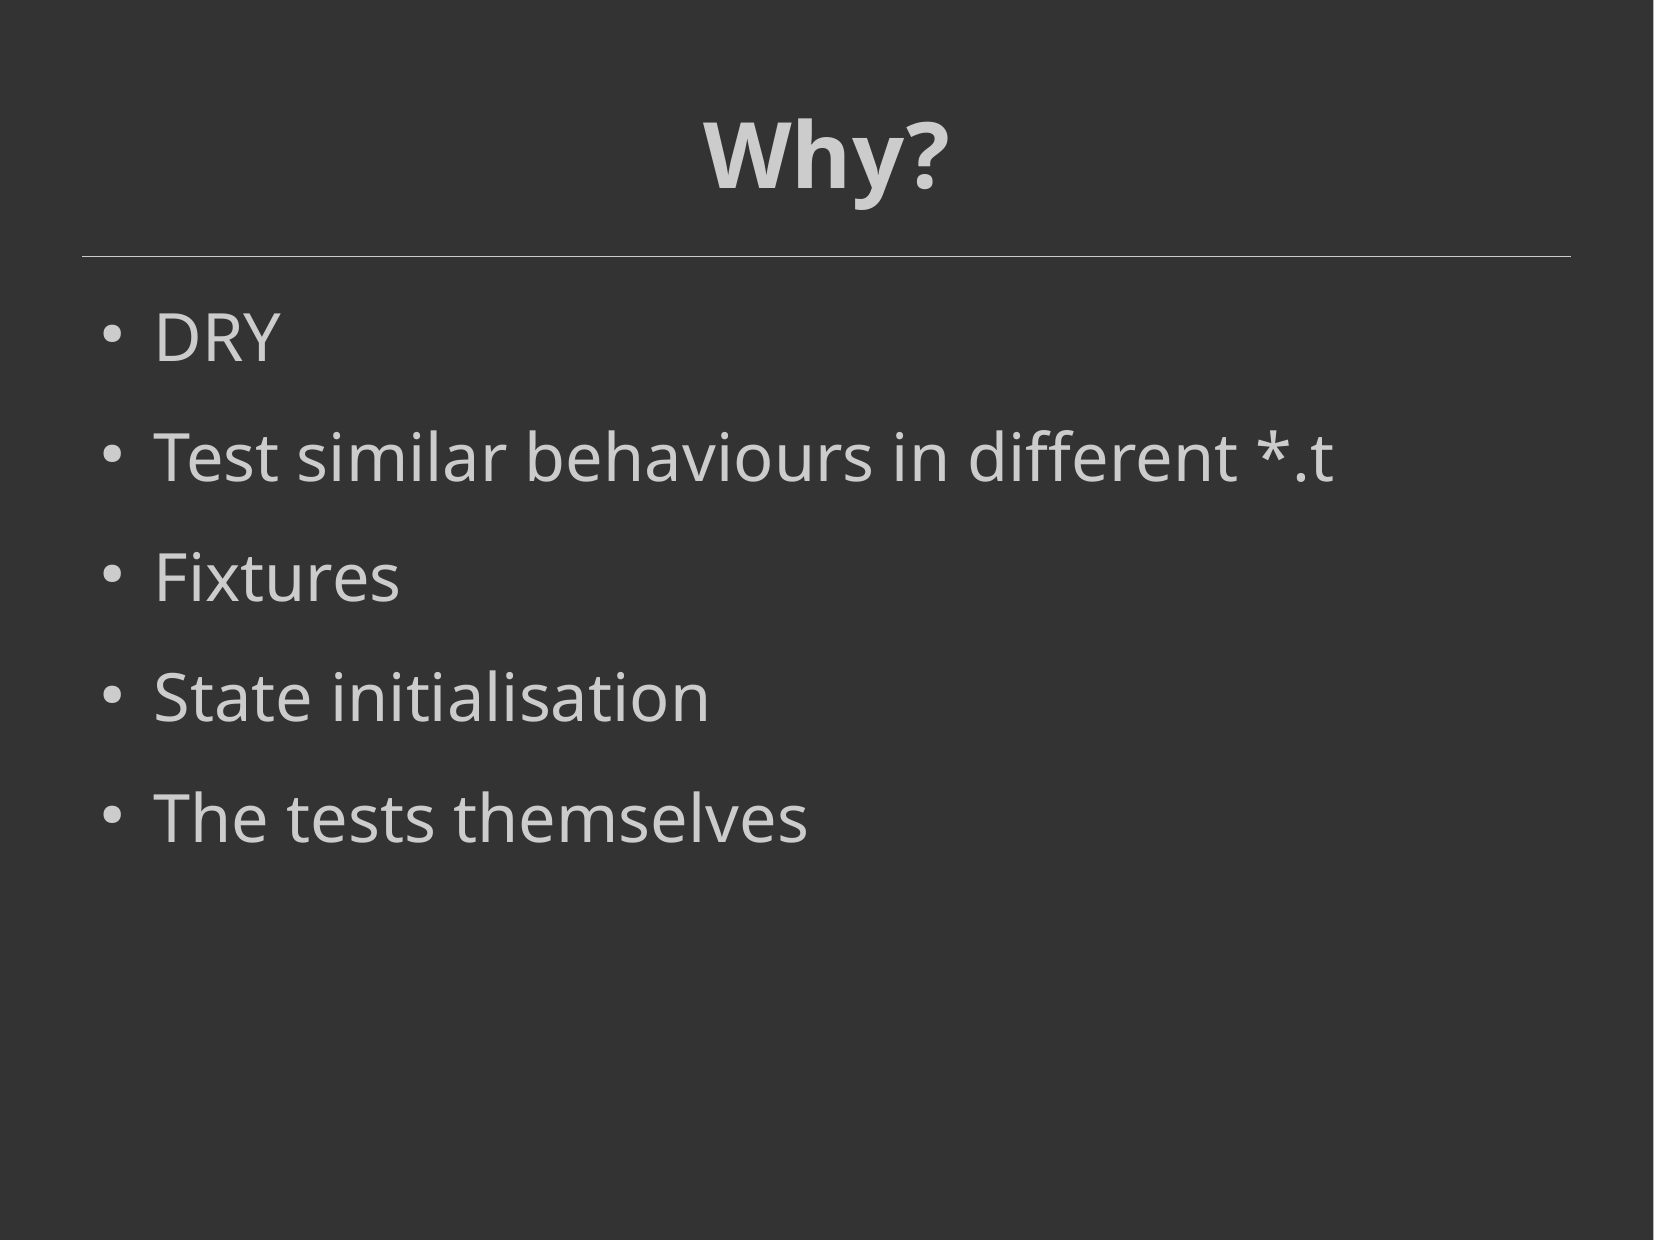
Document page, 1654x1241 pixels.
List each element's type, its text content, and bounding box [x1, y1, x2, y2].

title Why? [82, 49, 1571, 257]
list DRY Test similar behaviours in different *.t Fixtures State initialisation The tests themselves [82, 290, 1571, 1010]
